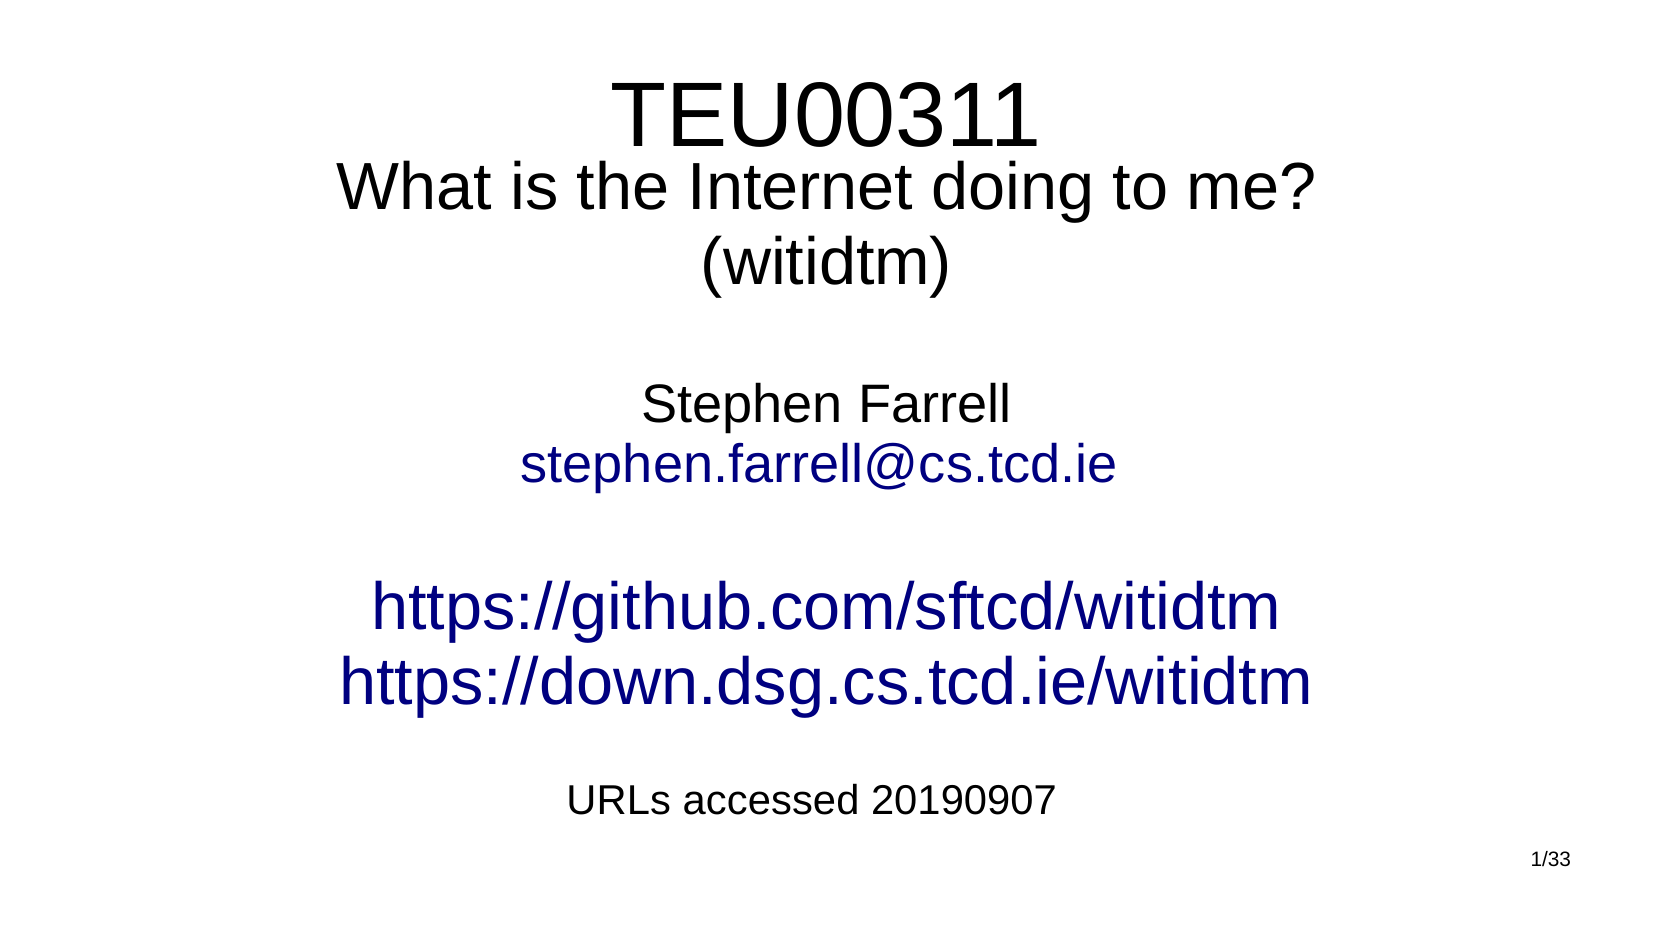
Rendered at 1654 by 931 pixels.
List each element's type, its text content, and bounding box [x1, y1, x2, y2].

title TEU00311 [82, 37, 1571, 148]
subtitle What is the Internet doing to me? (witidtm) Stephen Farrell stephen.farrell@cs.tcd.ie https://github.com/sftcd/witidtm https://down.dsg.cs.tcd.ie/witidtm URLs accessed 20190907 [82, 148, 1571, 826]
